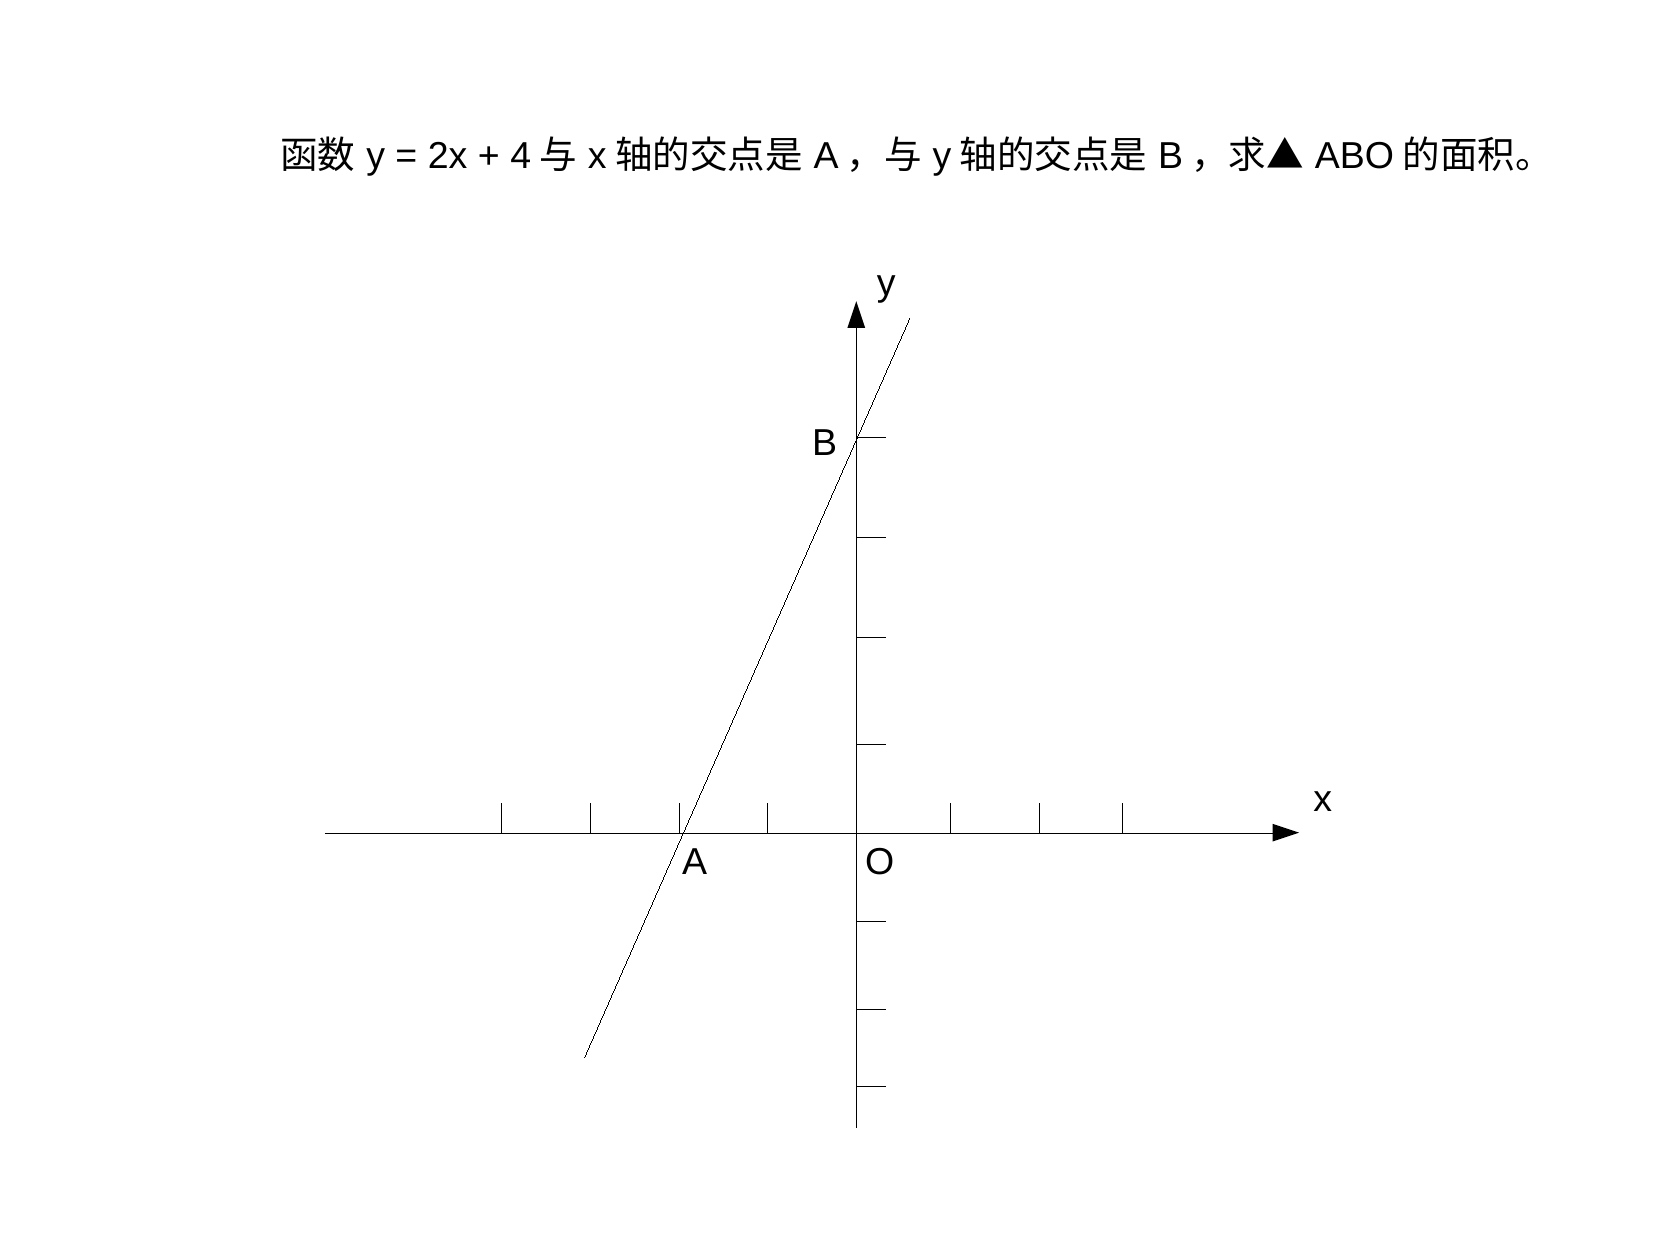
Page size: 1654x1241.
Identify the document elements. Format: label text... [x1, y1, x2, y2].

text_box 函数y = 2x + 4与x轴的交点是A，与y轴的交点是B，求▲ABO的面积。 [265, 118, 1502, 175]
text_box x [1298, 769, 1347, 827]
text_box O [850, 832, 910, 890]
text_box B [797, 413, 852, 471]
text_box y [862, 253, 911, 311]
text_box A [667, 832, 723, 890]
